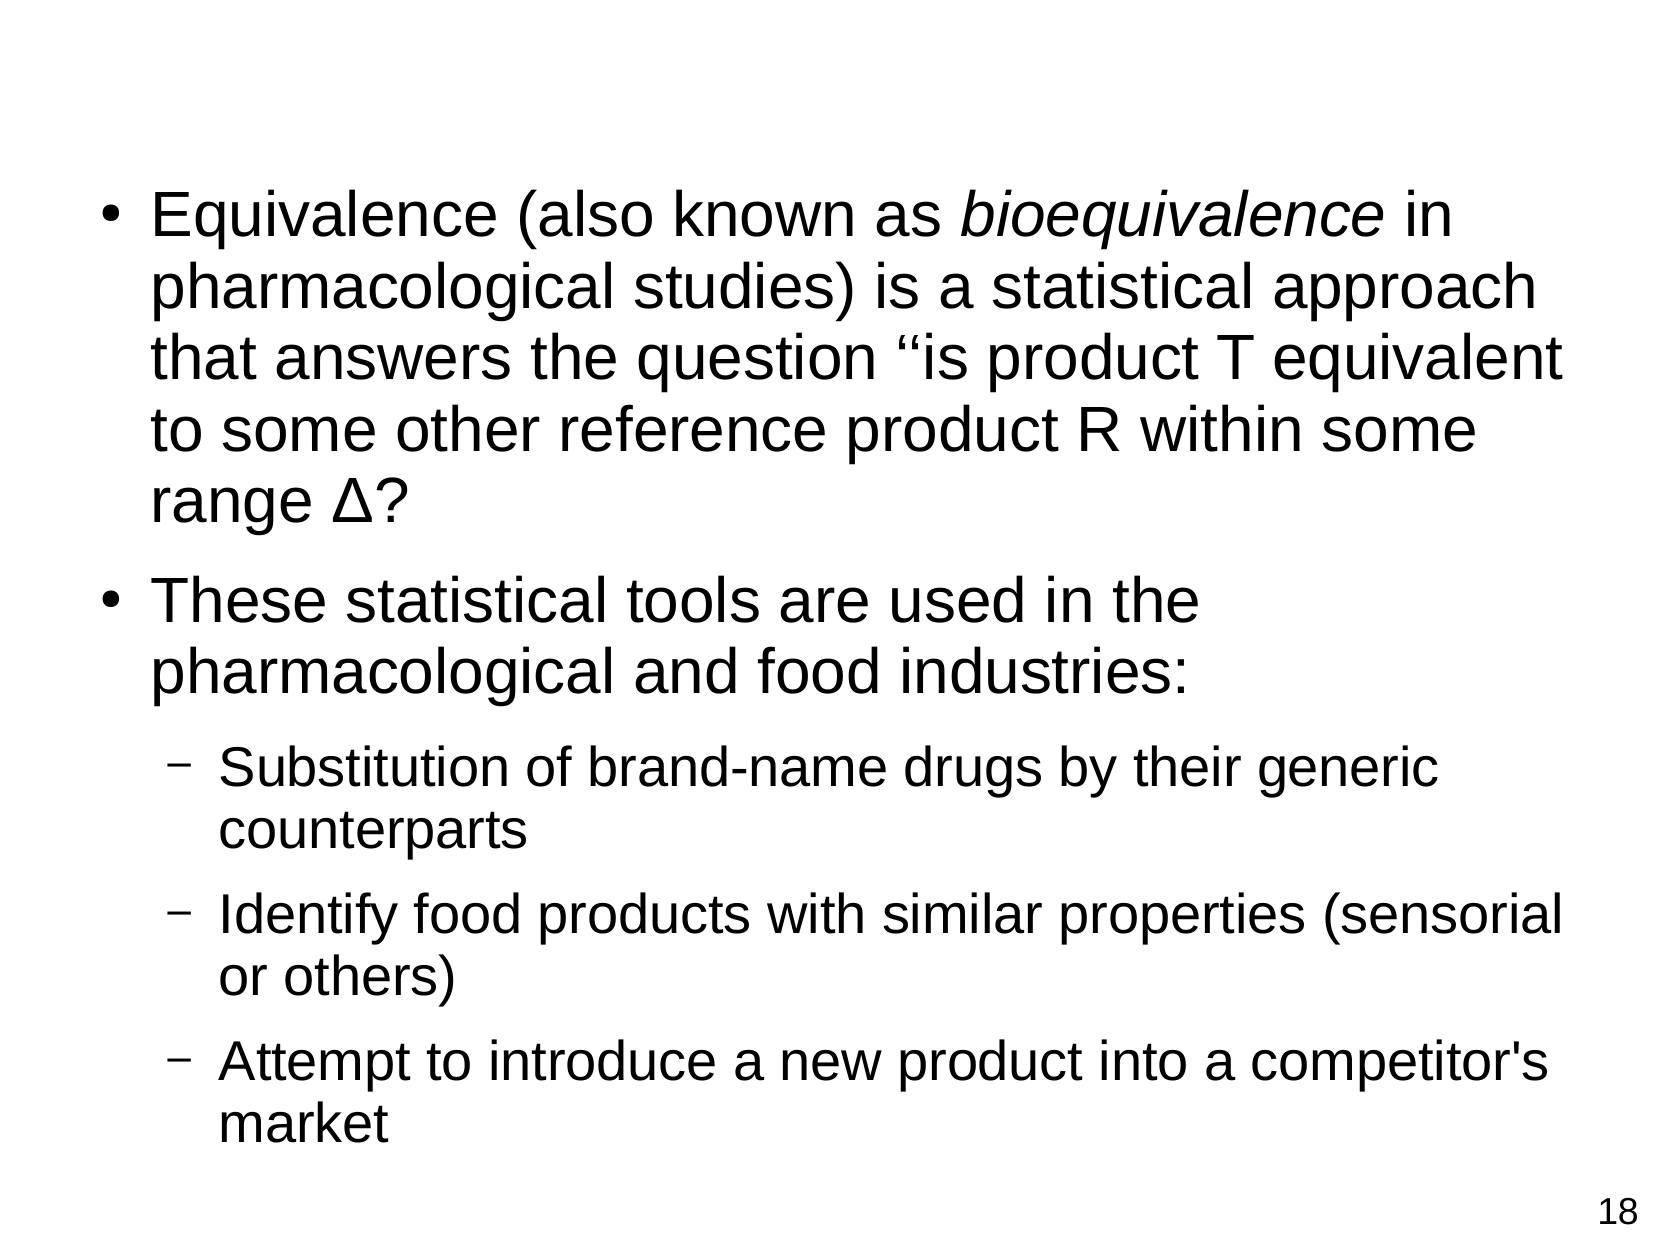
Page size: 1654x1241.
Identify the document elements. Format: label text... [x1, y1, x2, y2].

list Equivalence (also known as bioequivalence in pharmacological studies) is a statistical approach that answers the question ‘‘is product T equivalent to some other reference product R within some range Δ? These statistical tools are used in the pharmacological and food industries: Substitution of brand-name drugs by their generic counterparts Identify food products with similar properties (sensorial or others) Attempt to introduce a new product into a competitor's market [82, 178, 1571, 1158]
